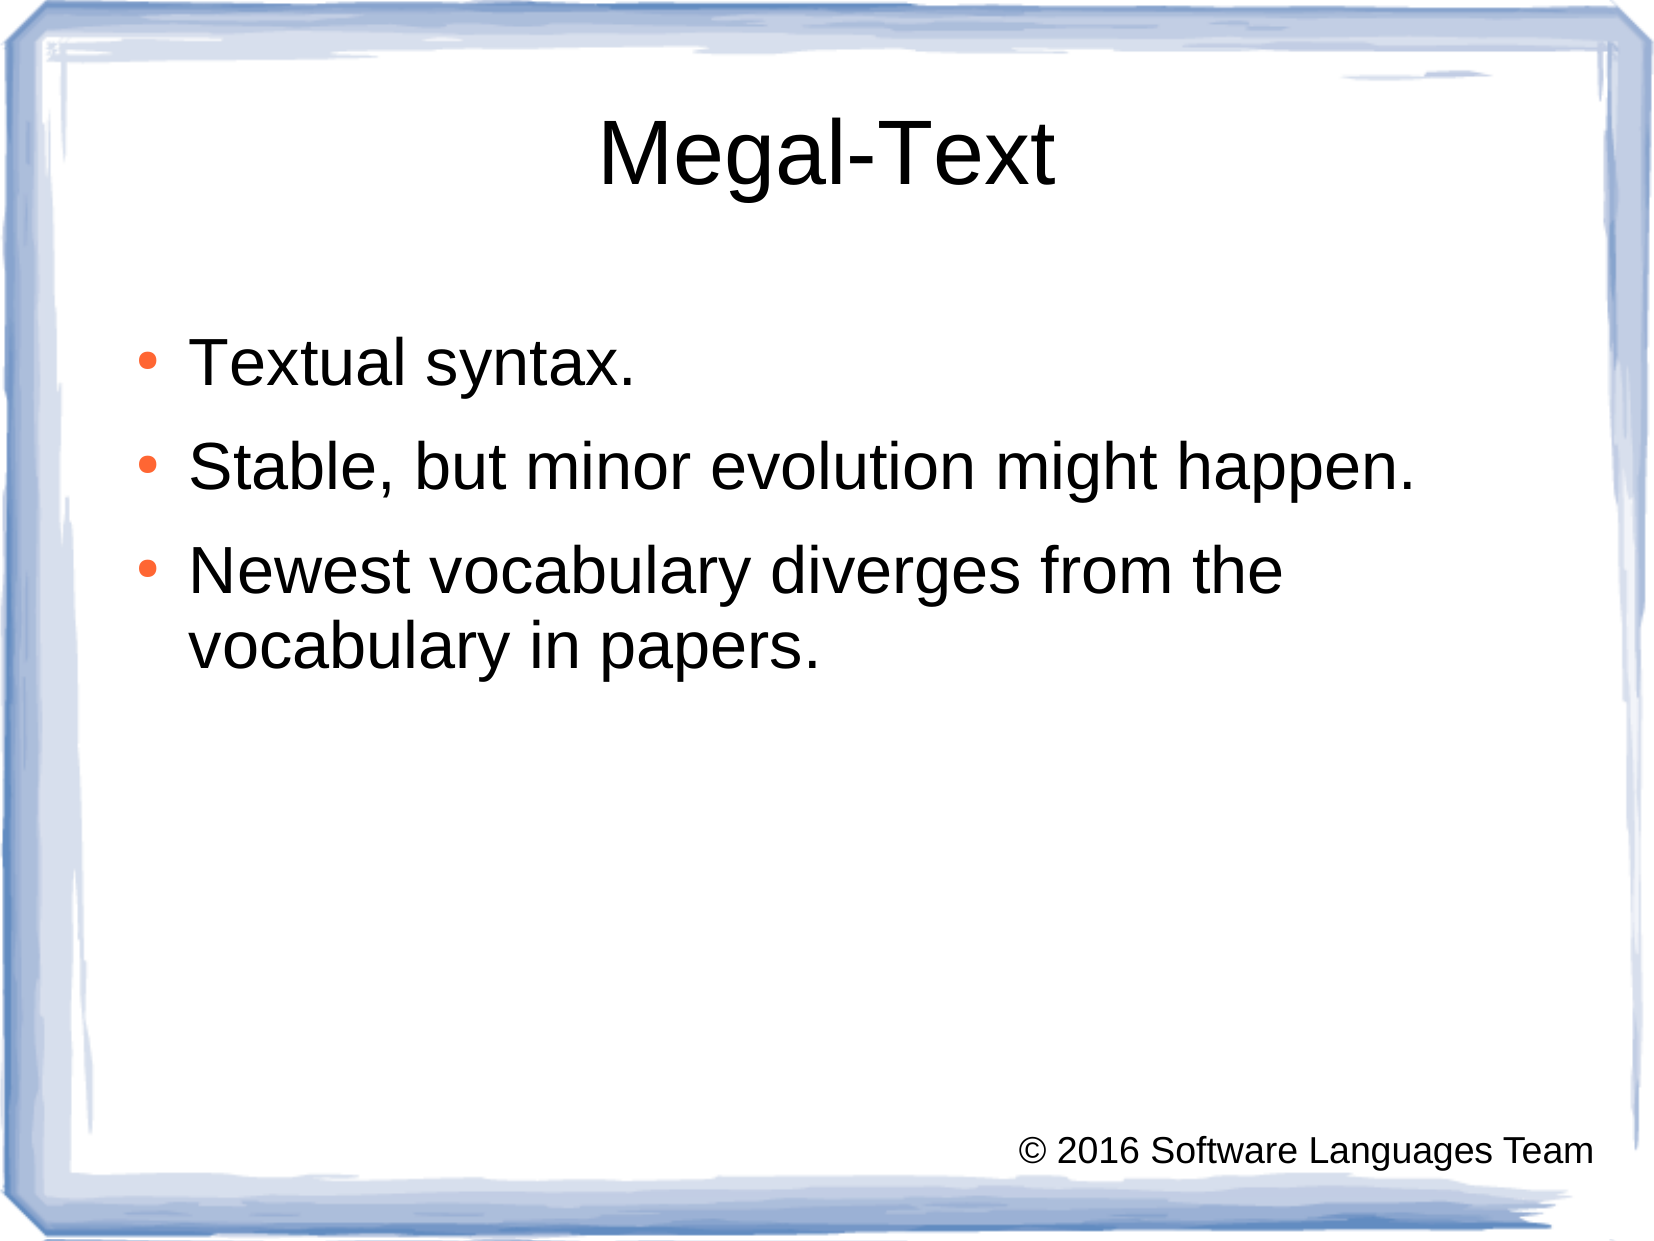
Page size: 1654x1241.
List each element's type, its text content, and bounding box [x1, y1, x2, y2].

picture [0, 0, 1654, 1241]
list Textual syntax. Stable, but minor evolution might happen. Newest vocabulary diverges from the vocabulary in papers. [118, 324, 1571, 1004]
text_box © 2016 Software Languages Team [1003, 1122, 1625, 1182]
title Megal-Text [82, 49, 1571, 257]
